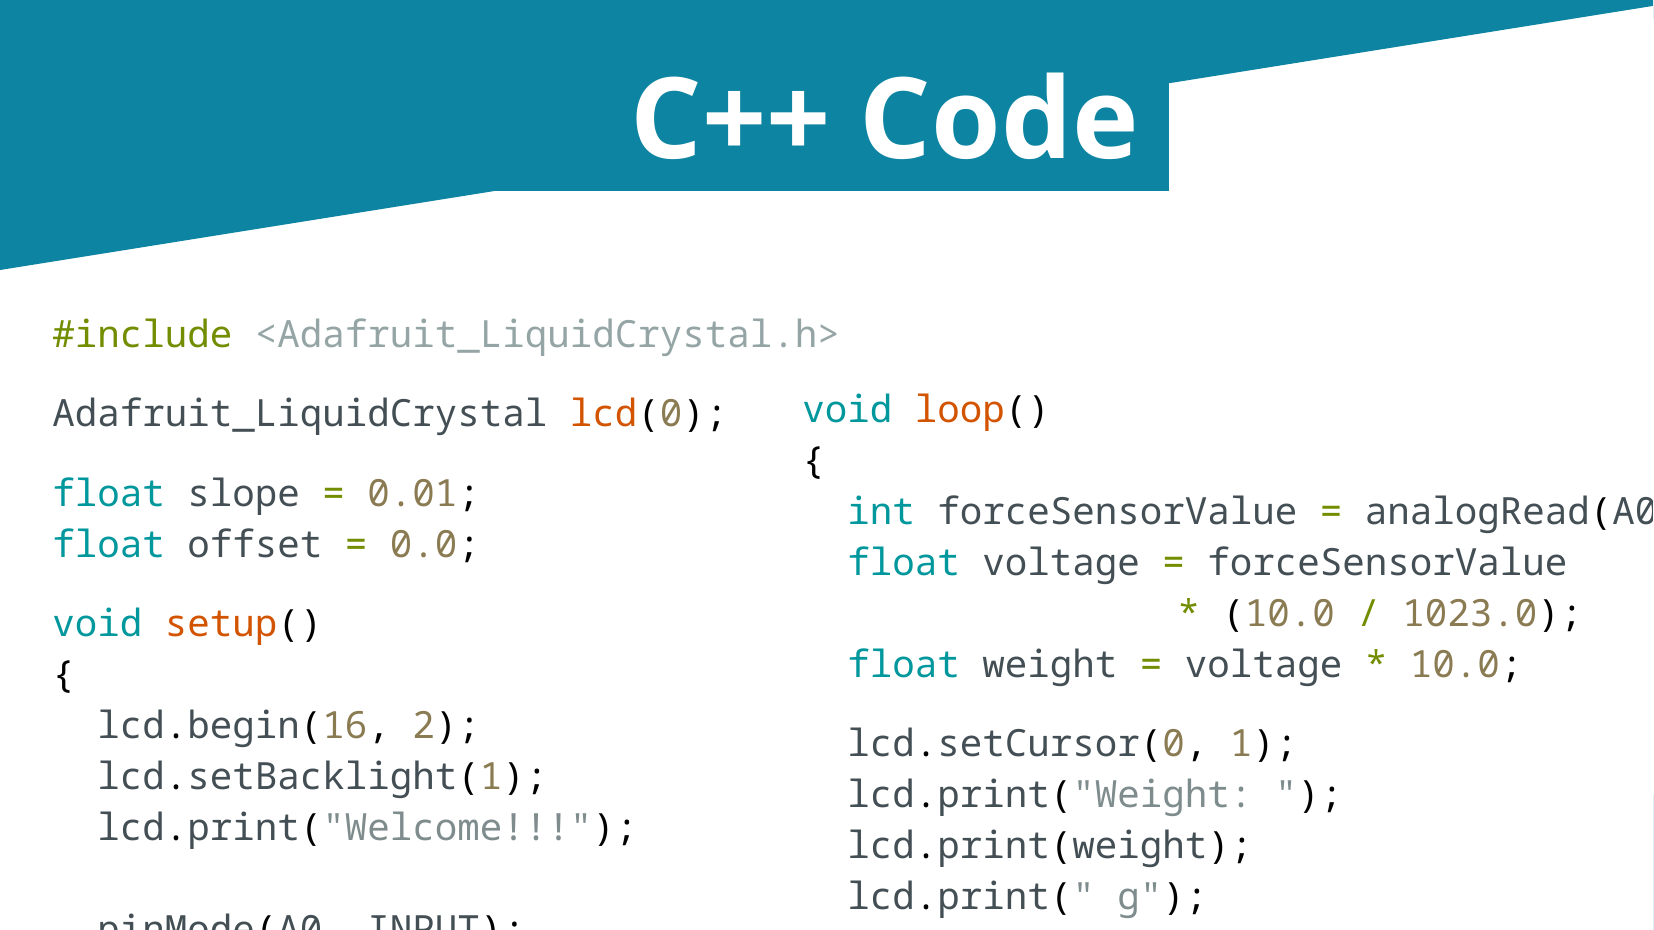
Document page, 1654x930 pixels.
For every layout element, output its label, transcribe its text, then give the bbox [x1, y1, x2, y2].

text_box #include <Adafruit_LiquidCrystal.h> Adafruit_LiquidCrystal lcd(0); float slope = 0.01; float offset = 0.0; void setup() { lcd.begin(16, 2); lcd.setBacklight(1); lcd.print("Welcome!!!"); pinMode(A0, INPUT); } [37, 300, 1351, 930]
title C++ Code [82, 37, 1571, 193]
text_box void loop() { int forceSensorValue = analogRead(A0); float voltage = forceSensorValue * (10.0 / 1023.0); float weight = voltage * 10.0; lcd.setCursor(0, 1); lcd.print("Weight: "); lcd.print(weight); lcd.print(" g"); } [787, 375, 1653, 930]
